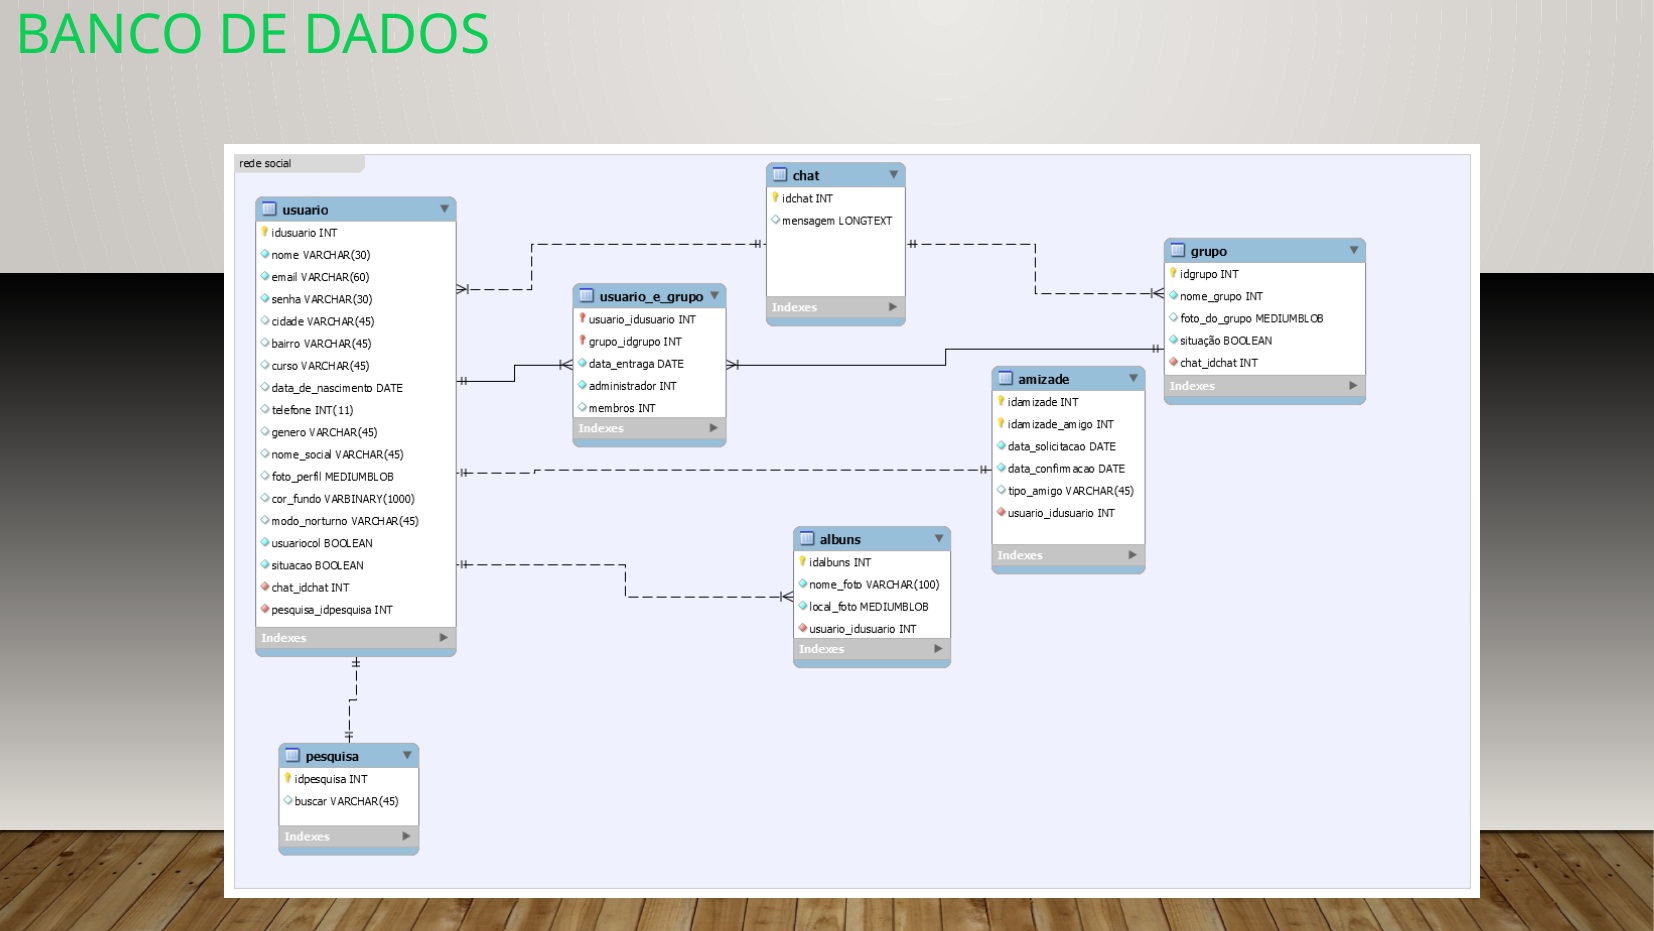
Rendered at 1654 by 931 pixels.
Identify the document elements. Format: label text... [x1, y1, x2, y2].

picture [224, 144, 1480, 898]
title Banco de dados [0, 0, 1489, 154]
